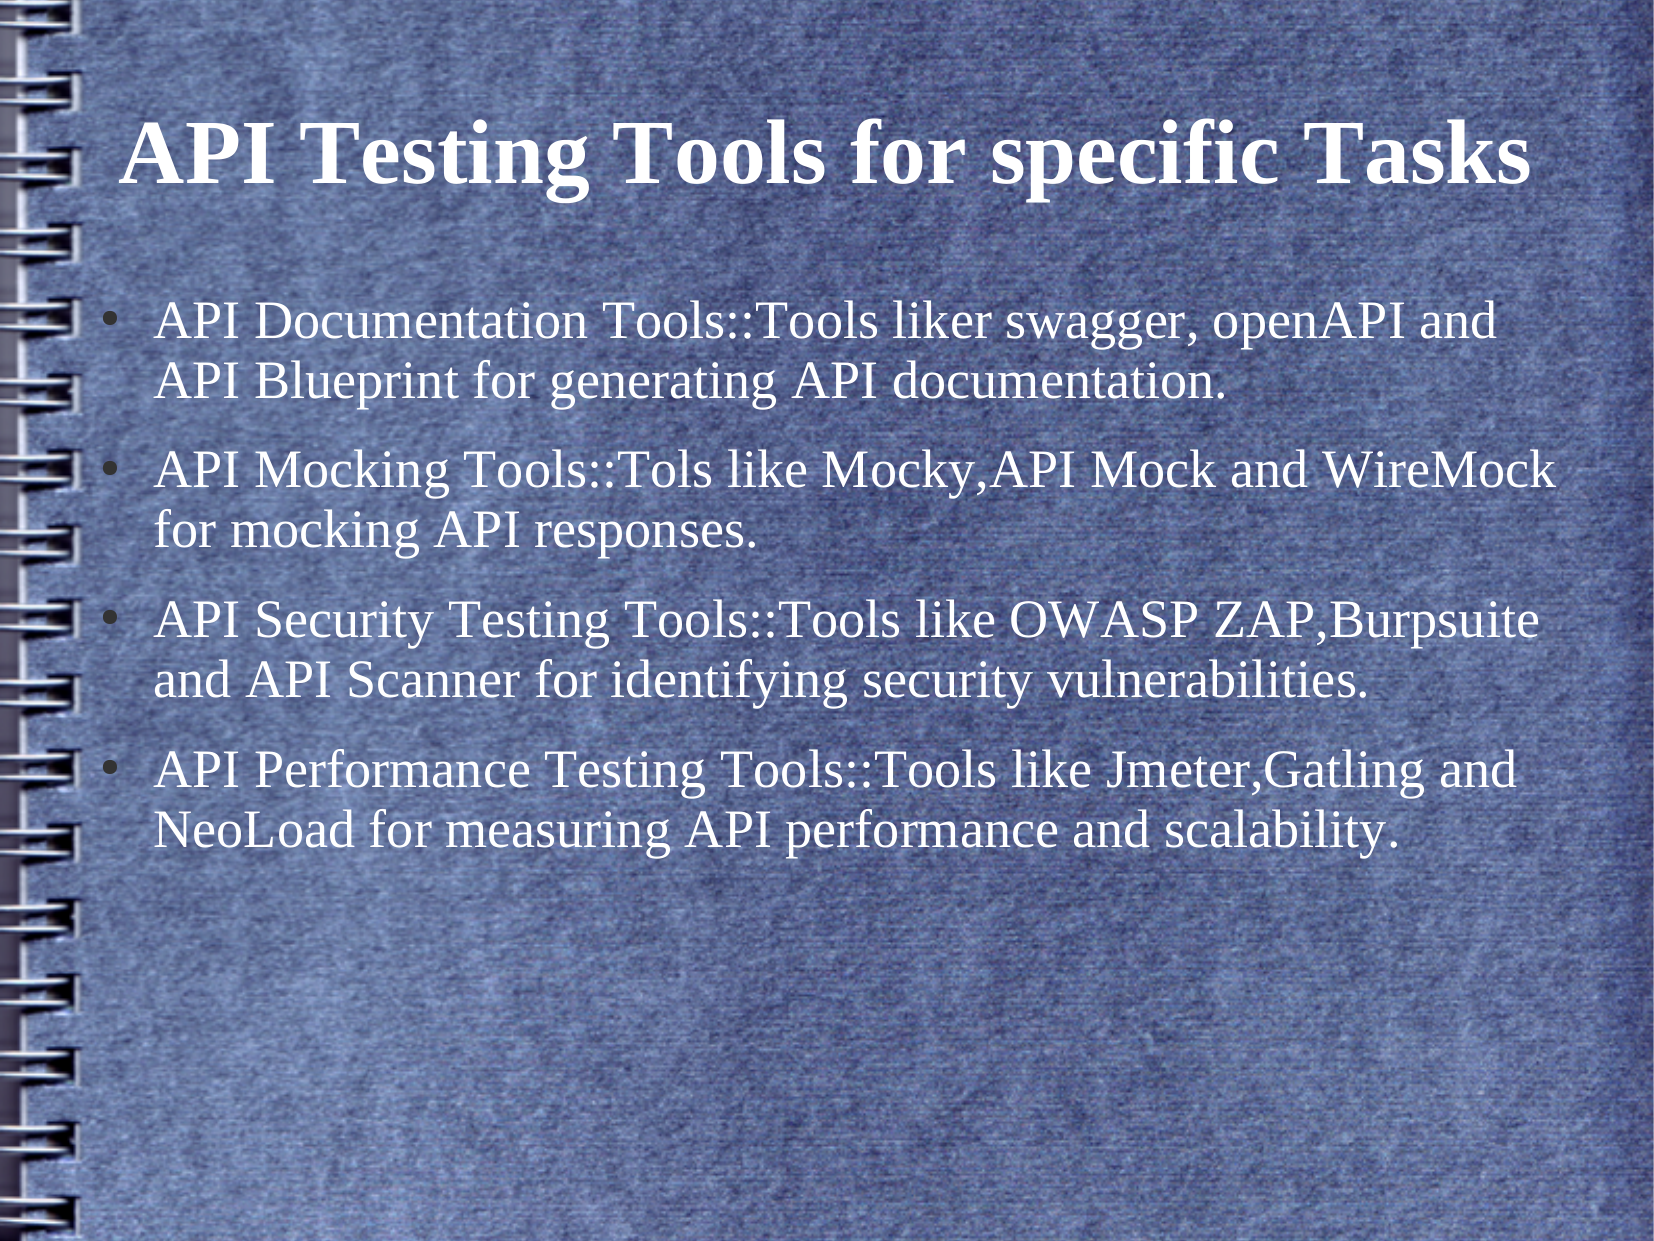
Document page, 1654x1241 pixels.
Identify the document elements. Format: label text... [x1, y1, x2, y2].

title API Testing Tools for specific Tasks [82, 49, 1571, 257]
picture [0, 0, 1654, 1241]
list API Documentation Tools::Tools liker swagger, openAPI and API Blueprint for generating API documentation. API Mocking Tools::Tols like Mocky,API Mock and WireMock for mocking API responses. API Security Testing Tools::Tools like OWASP ZAP,Burpsuite and API Scanner for identifying security vulnerabilities. API Performance Testing Tools::Tools like Jmeter,Gatling and NeoLoad for measuring API performance and scalability. [82, 290, 1571, 1109]
